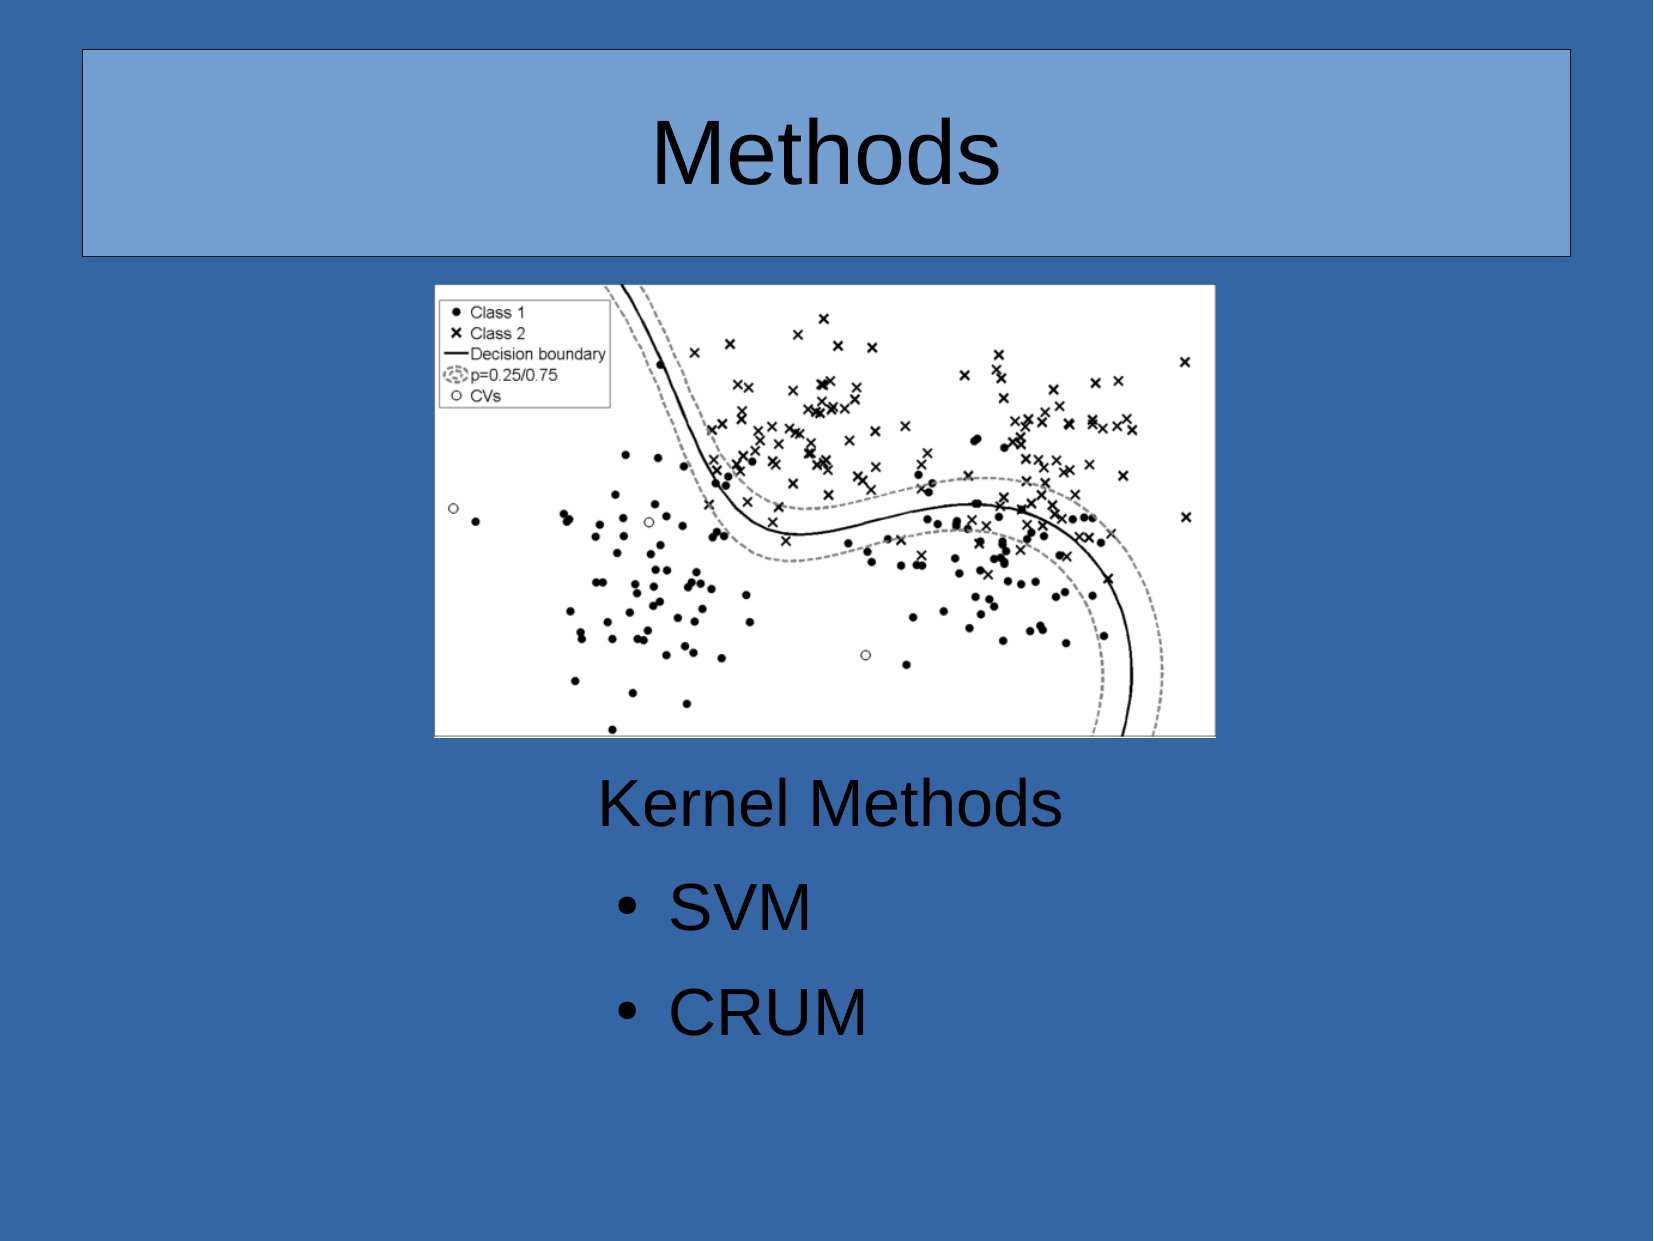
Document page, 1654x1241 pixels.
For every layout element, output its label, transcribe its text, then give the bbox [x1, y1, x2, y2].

title Methods [82, 49, 1571, 257]
list Kernel Methods SVM CRUM [597, 766, 1081, 1126]
picture [434, 284, 1216, 738]
